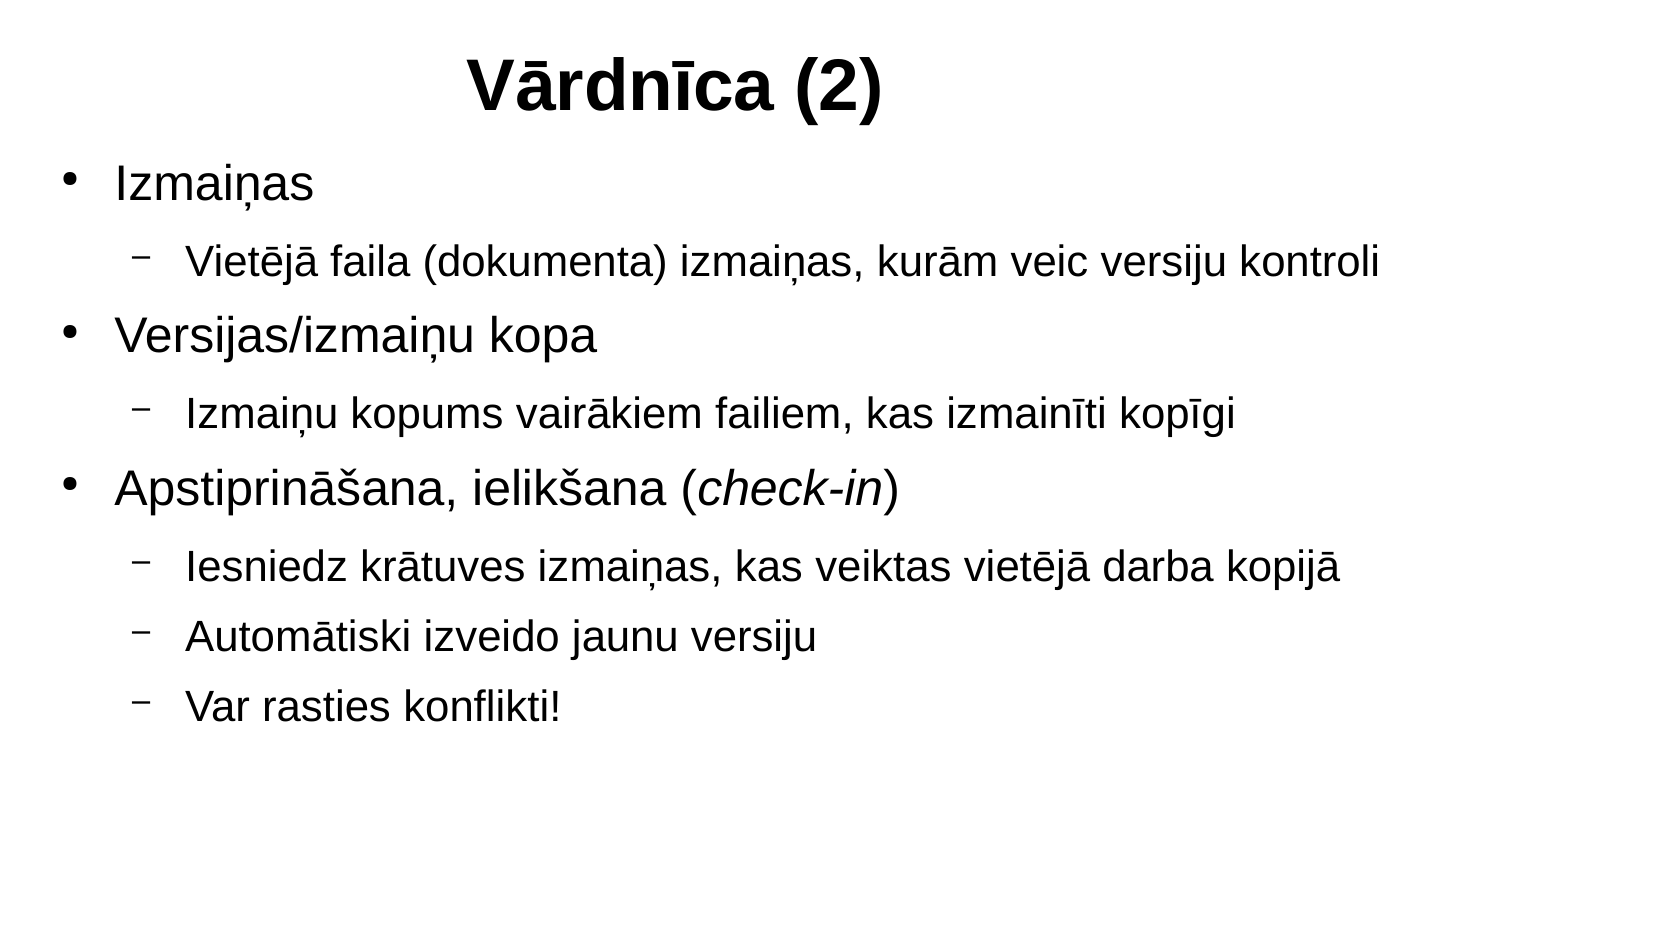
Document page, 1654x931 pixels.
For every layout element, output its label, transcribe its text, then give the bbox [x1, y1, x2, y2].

list Izmaiņas Vietējā faila (dokumenta) izmaiņas, kurām veic versiju kontroli Versijas/izmaiņu kopa Izmaiņu kopums vairākiem failiem, kas izmainīti kopīgi Apstiprināšana, ielikšana (check-in) Iesniedz krātuves izmaiņas, kas veiktas vietējā darba kopijā Automātiski izveido jaunu versiju Var rasties konflikti! [25, 144, 1628, 901]
title Vārdnīca (2) [25, 5, 1325, 157]
